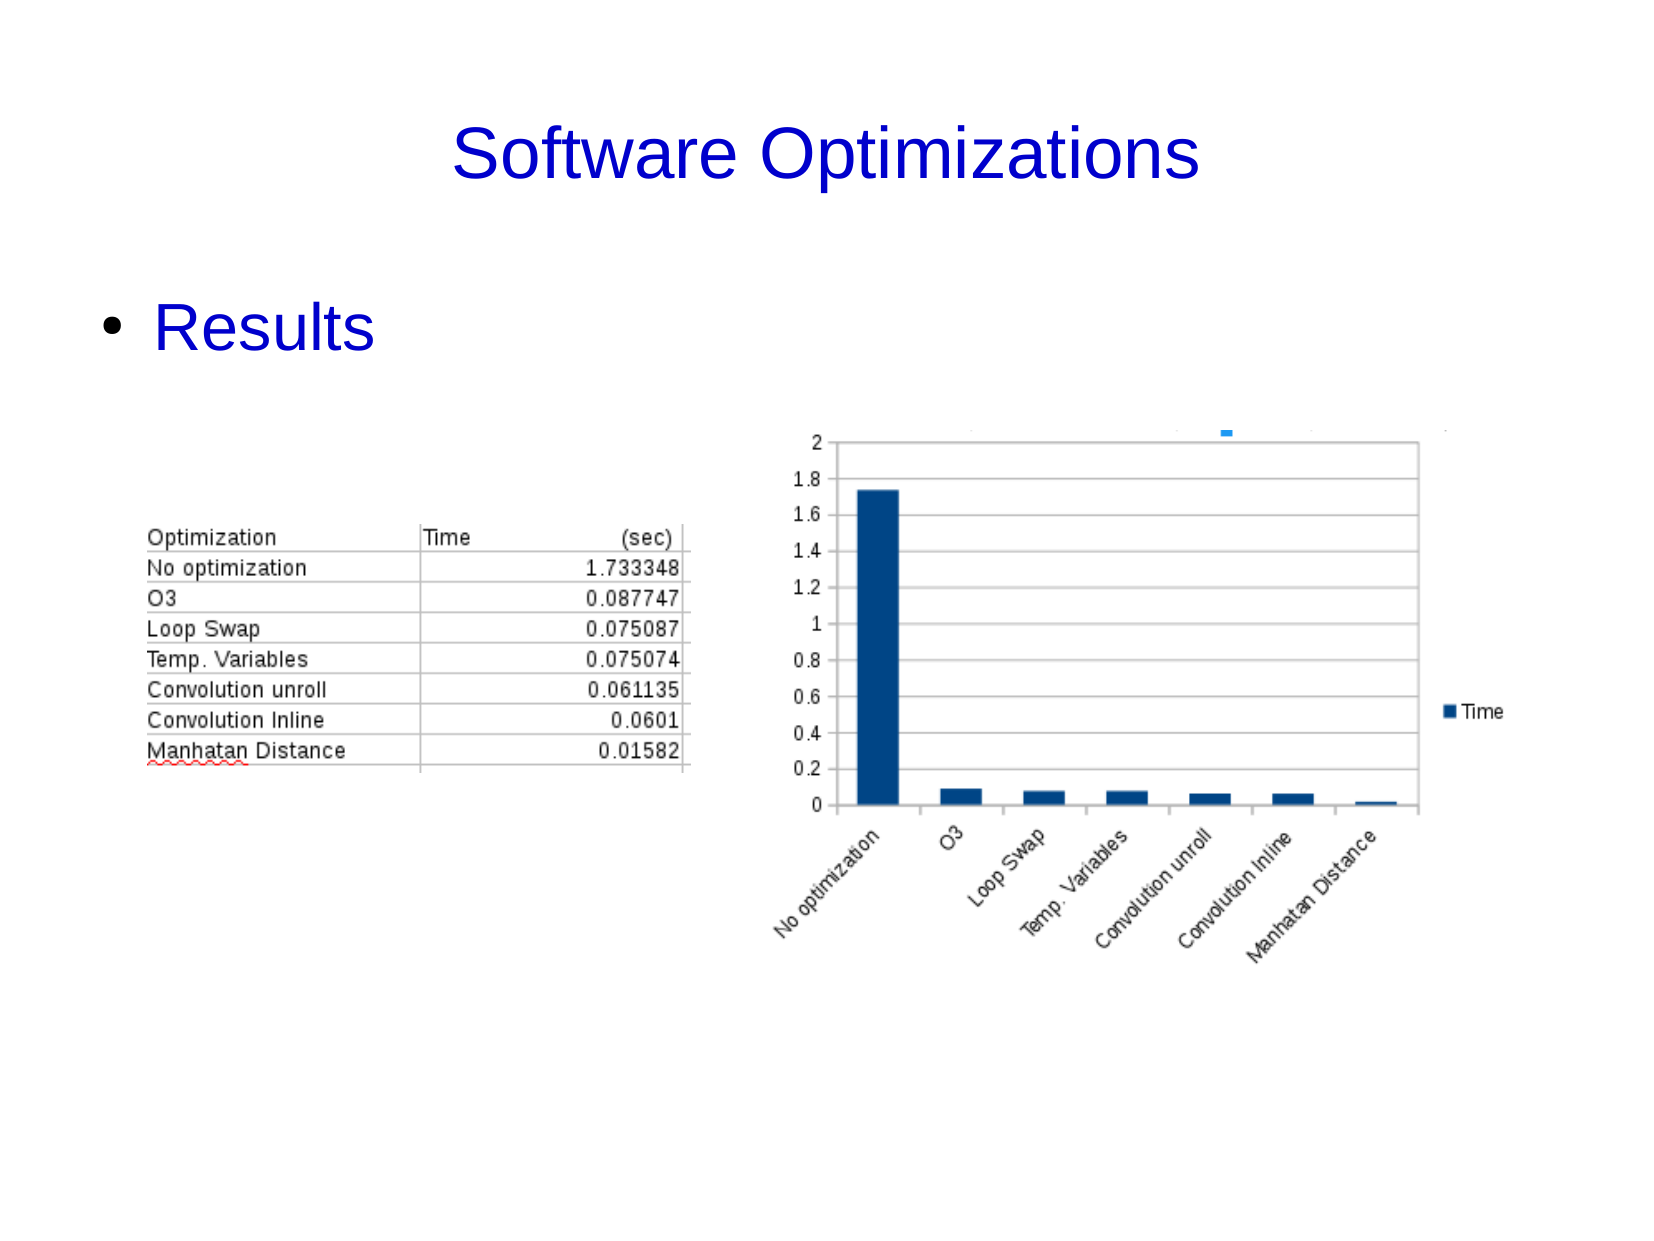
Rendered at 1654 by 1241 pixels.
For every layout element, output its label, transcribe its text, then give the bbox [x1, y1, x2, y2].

picture [765, 430, 1538, 976]
picture [147, 524, 691, 773]
title Software Optimizations [82, 49, 1571, 257]
list Results [82, 290, 1571, 1010]
